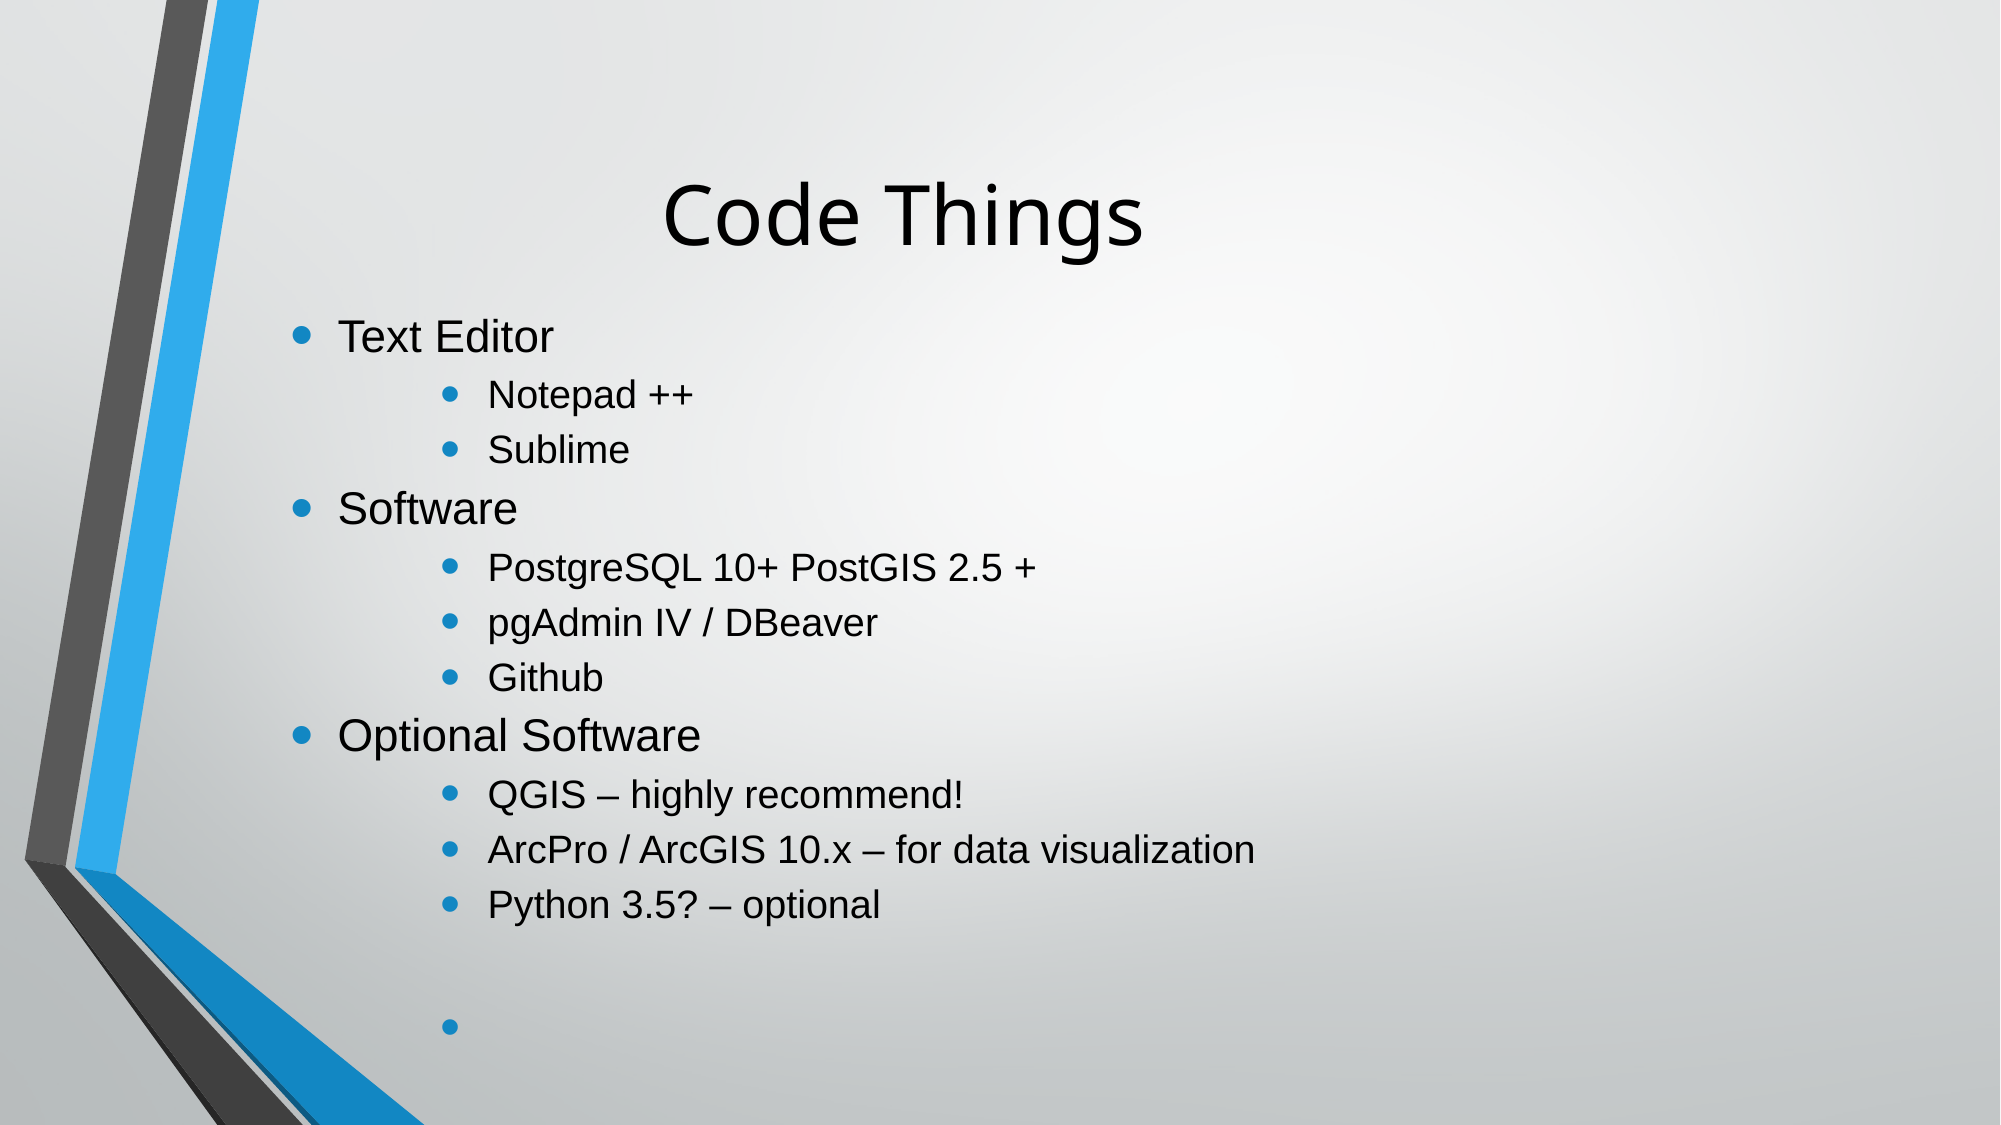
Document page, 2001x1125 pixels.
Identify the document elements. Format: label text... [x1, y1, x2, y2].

title Code Things [134, 148, 1674, 275]
list Text Editor Notepad ++ Sublime Software PostgreSQL 10+ PostGIS 2.5 + pgAdmin IV / DBeaver Github Optional Software QGIS – highly recommend! ArcPro / ArcGIS 10.x – for data visualization Python 3.5? – optional [275, 297, 1812, 1074]
